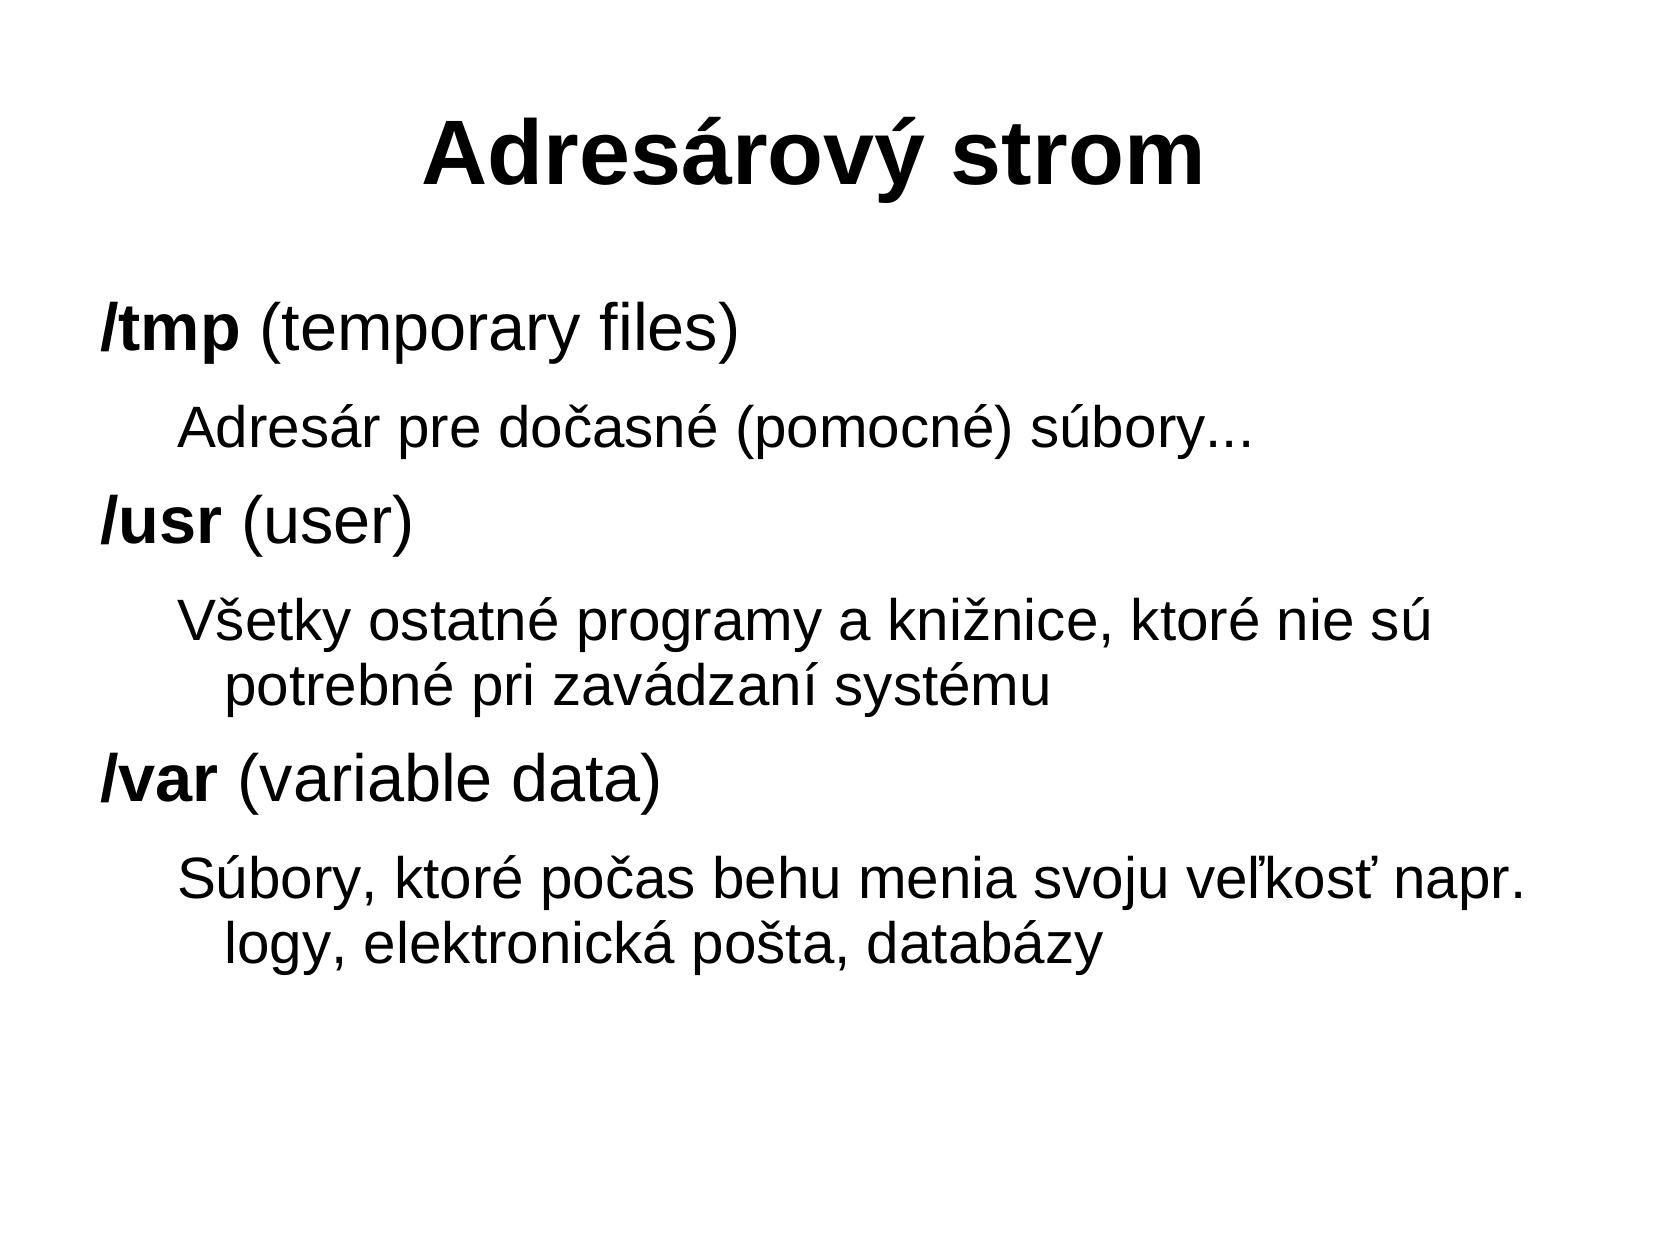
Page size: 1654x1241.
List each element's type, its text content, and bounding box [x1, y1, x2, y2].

list /tmp (temporary files) Adresár pre dočasné (pomocné) súbory... /usr (user) Všetky ostatné programy a knižnice, ktoré nie sú potrebné pri zavádzaní systému /var (variable data) Súbory, ktoré počas behu menia svoju veľkosť napr. logy, elektronická pošta, databázy [82, 290, 1571, 1109]
title Adresárový strom [82, 49, 1571, 257]
